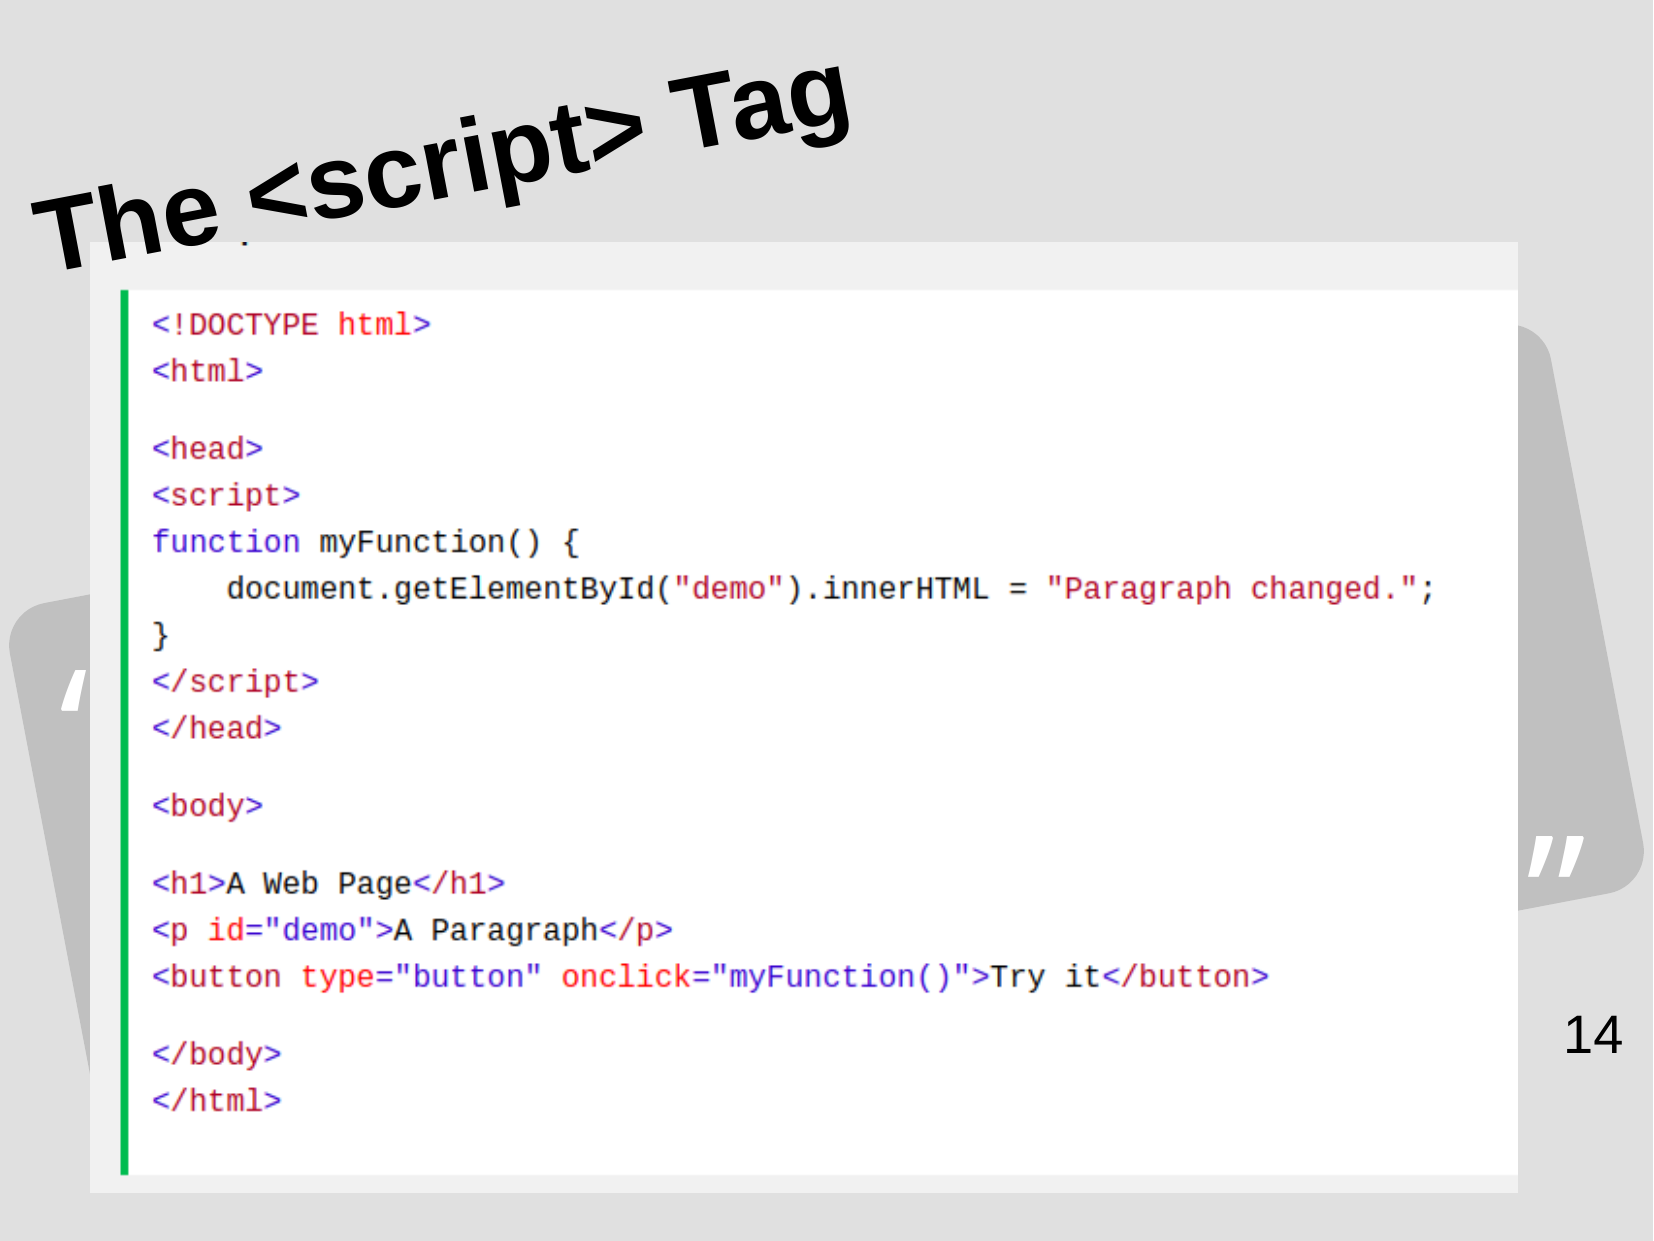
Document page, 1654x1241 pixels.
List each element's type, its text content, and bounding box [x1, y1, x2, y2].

title The <script> Tag [16, 0, 1518, 341]
picture [90, 242, 1518, 1193]
